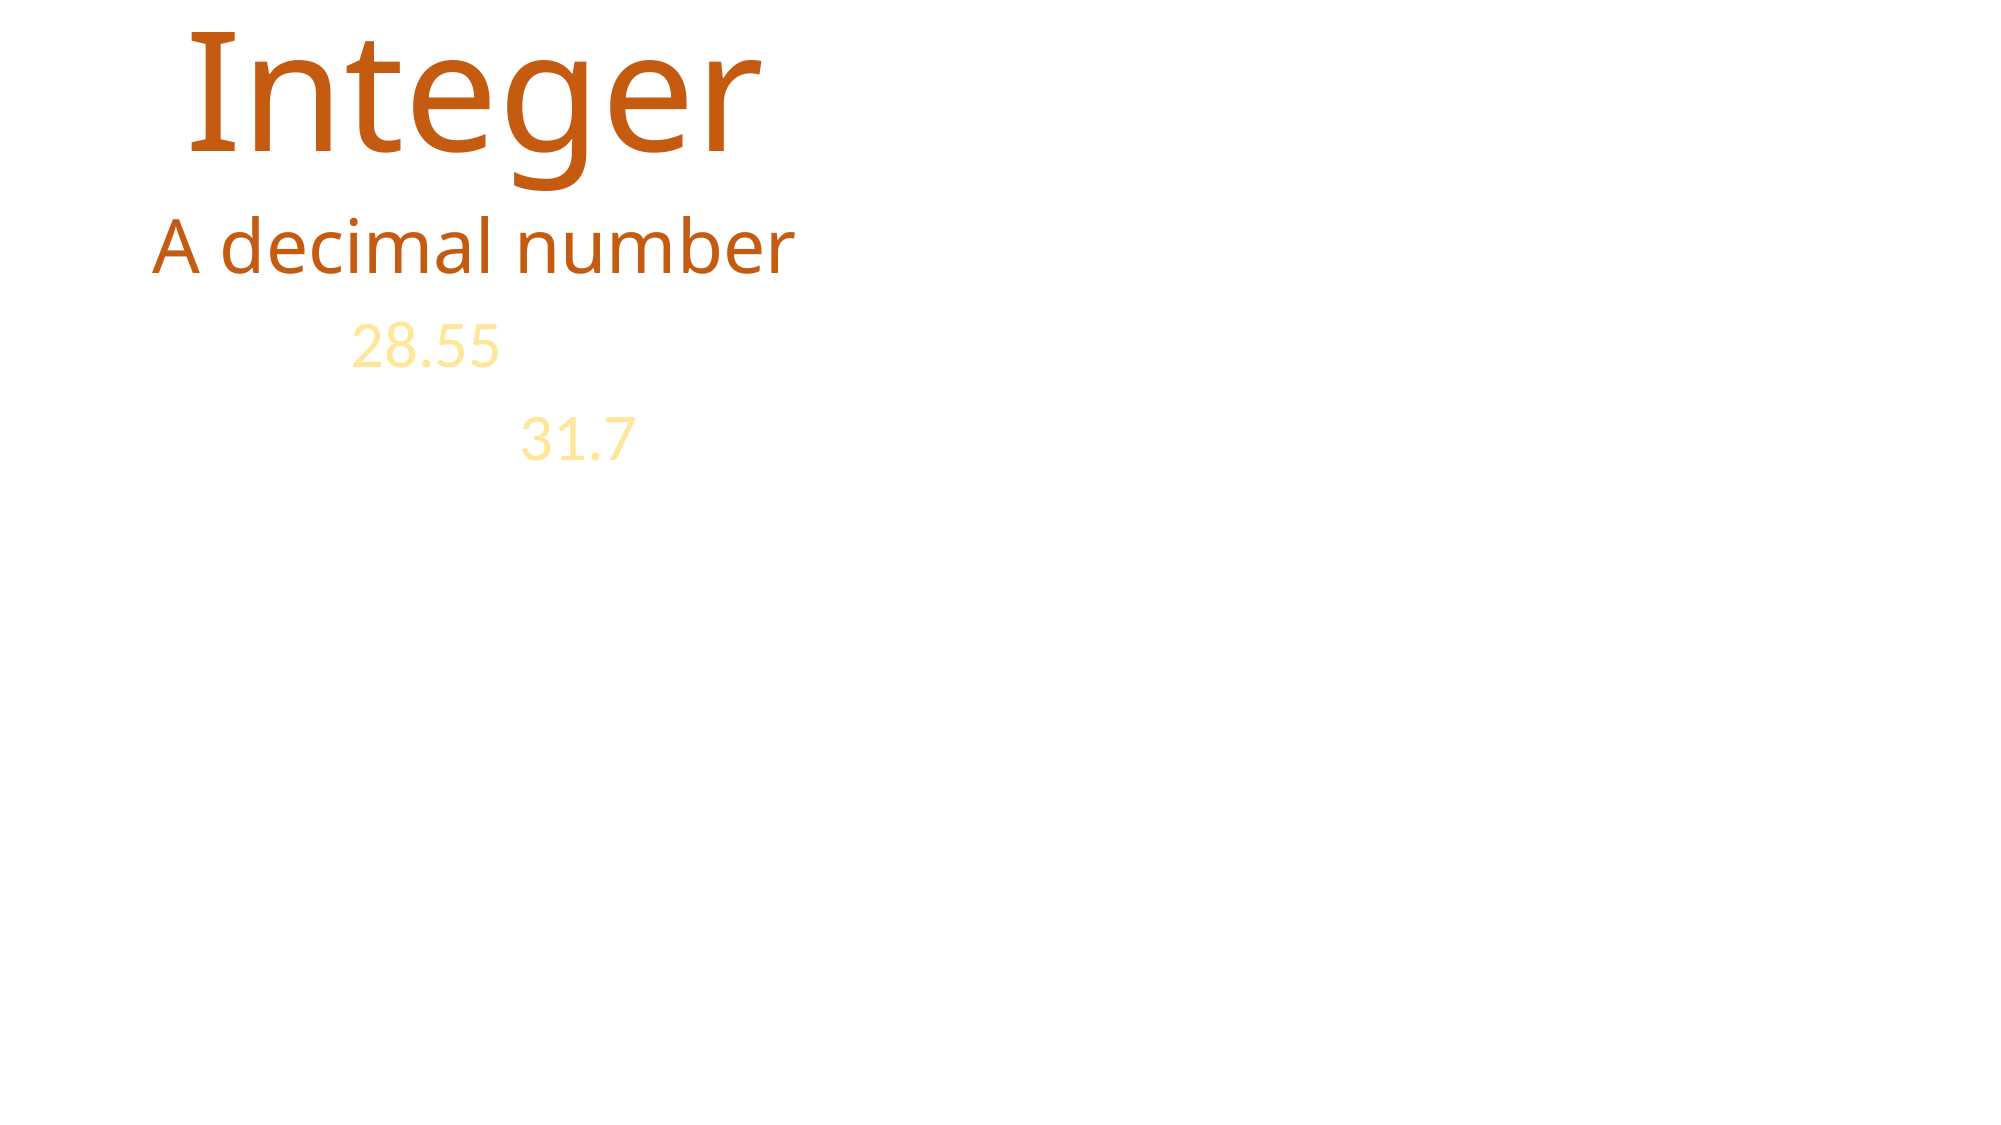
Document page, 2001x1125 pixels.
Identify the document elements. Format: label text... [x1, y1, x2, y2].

list Integer A decimal number price = 28.55 percentage = 31.7 [137, 0, 1863, 1014]
